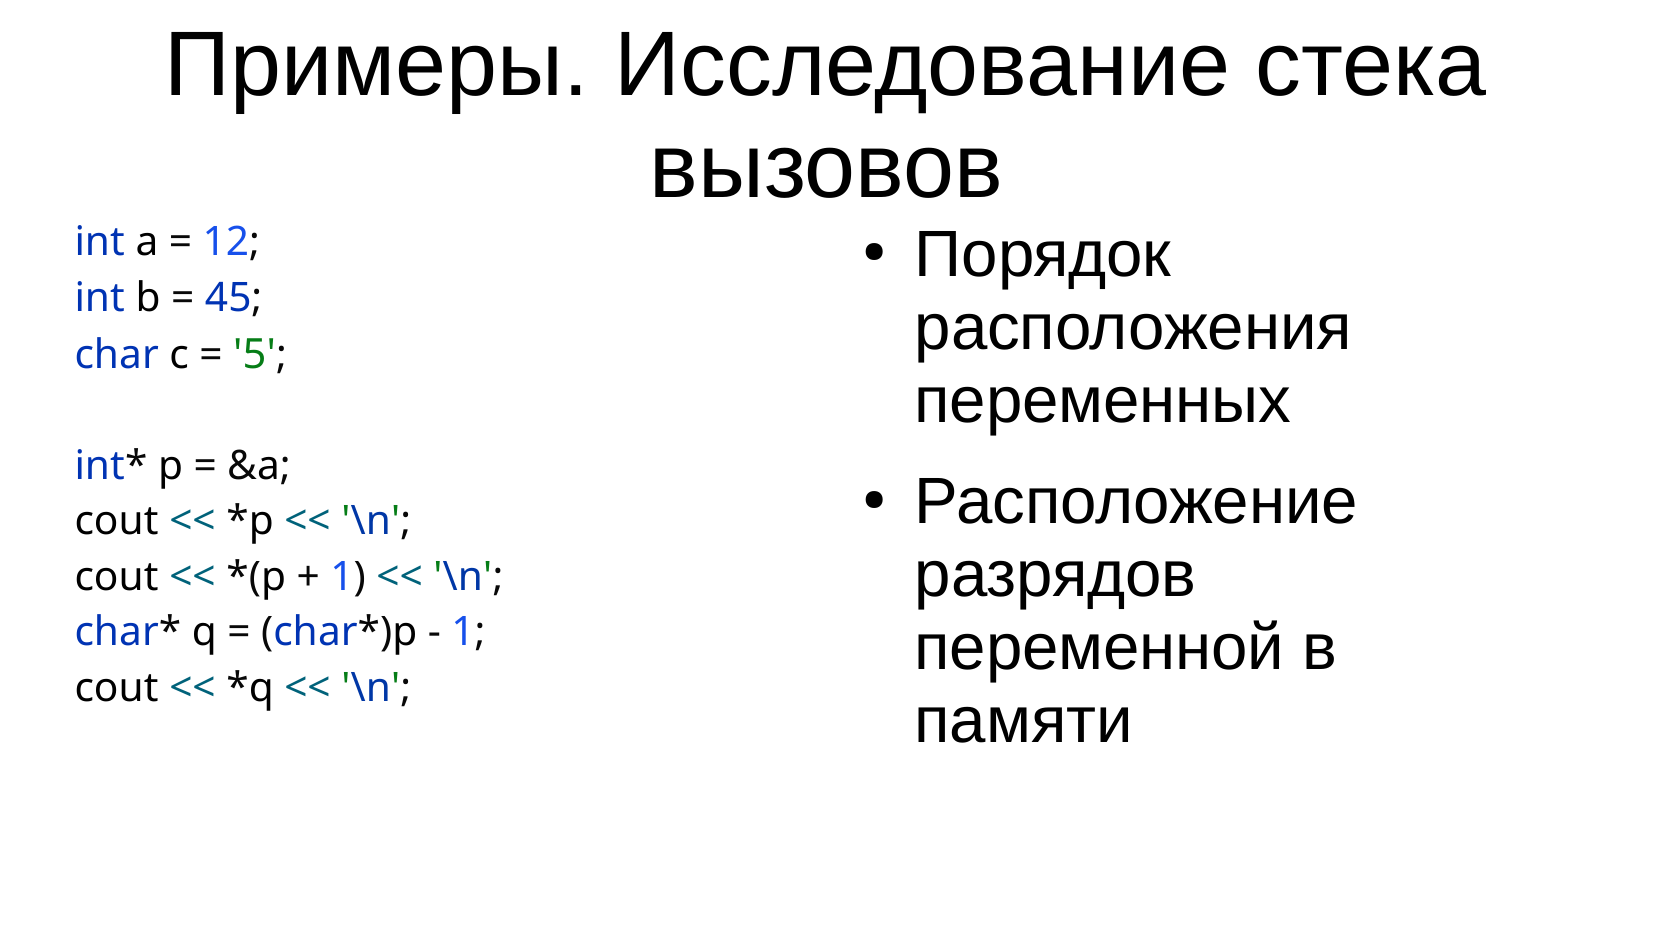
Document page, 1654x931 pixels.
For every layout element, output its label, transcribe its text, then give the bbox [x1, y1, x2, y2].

title Примеры. Исследование стека вызовов [82, 12, 1571, 218]
text_box int a = 12; int b = 45; char c = '5'; int* p = &a; cout << *p << '\n'; cout << *(p + 1) << '\n'; char* q = (char*)p - 1; cout << *q << '\n'; [59, 204, 519, 721]
list Порядок расположения переменных Расположение разрядов переменной в памяти [845, 217, 1572, 758]
